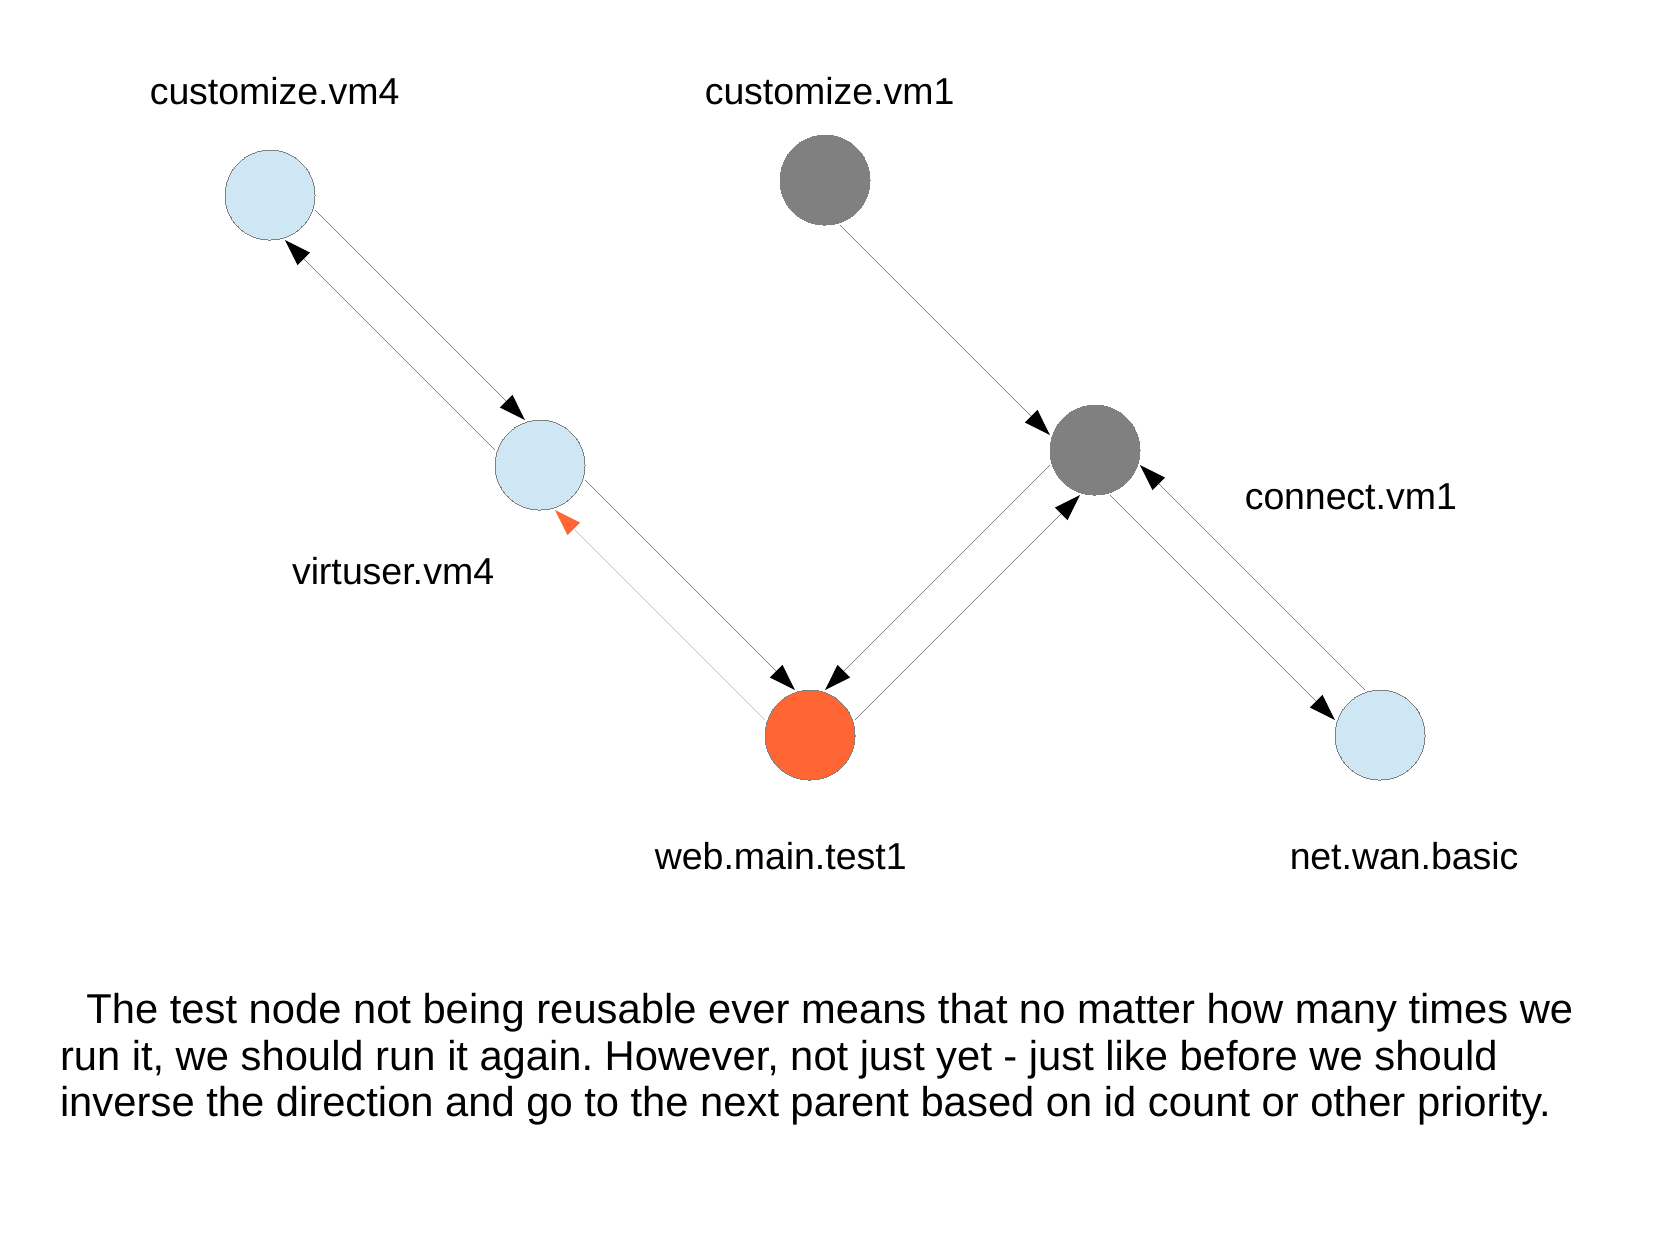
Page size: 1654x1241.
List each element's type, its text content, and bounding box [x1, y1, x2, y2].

text_box customize.vm1 [690, 63, 1011, 121]
text_box [765, 690, 856, 781]
text_box [1050, 405, 1141, 496]
text_box virtuser.vm4 [277, 543, 541, 601]
text_box web.main.test1 [640, 828, 958, 886]
text_box [780, 135, 871, 226]
text_box connect.vm1 [1230, 468, 1545, 526]
text_box [1335, 690, 1426, 781]
text_box net.wan.basic [1275, 828, 1580, 886]
text_box [495, 420, 586, 511]
text_box The test node not being reusable ever means that no matter how many times we run it, we should run it again. However, not just yet - just like before we should inverse the direction and go to the next parent based on id count or other priority. [60, 940, 1591, 1171]
text_box [225, 150, 316, 241]
text_box customize.vm4 [135, 63, 456, 121]
